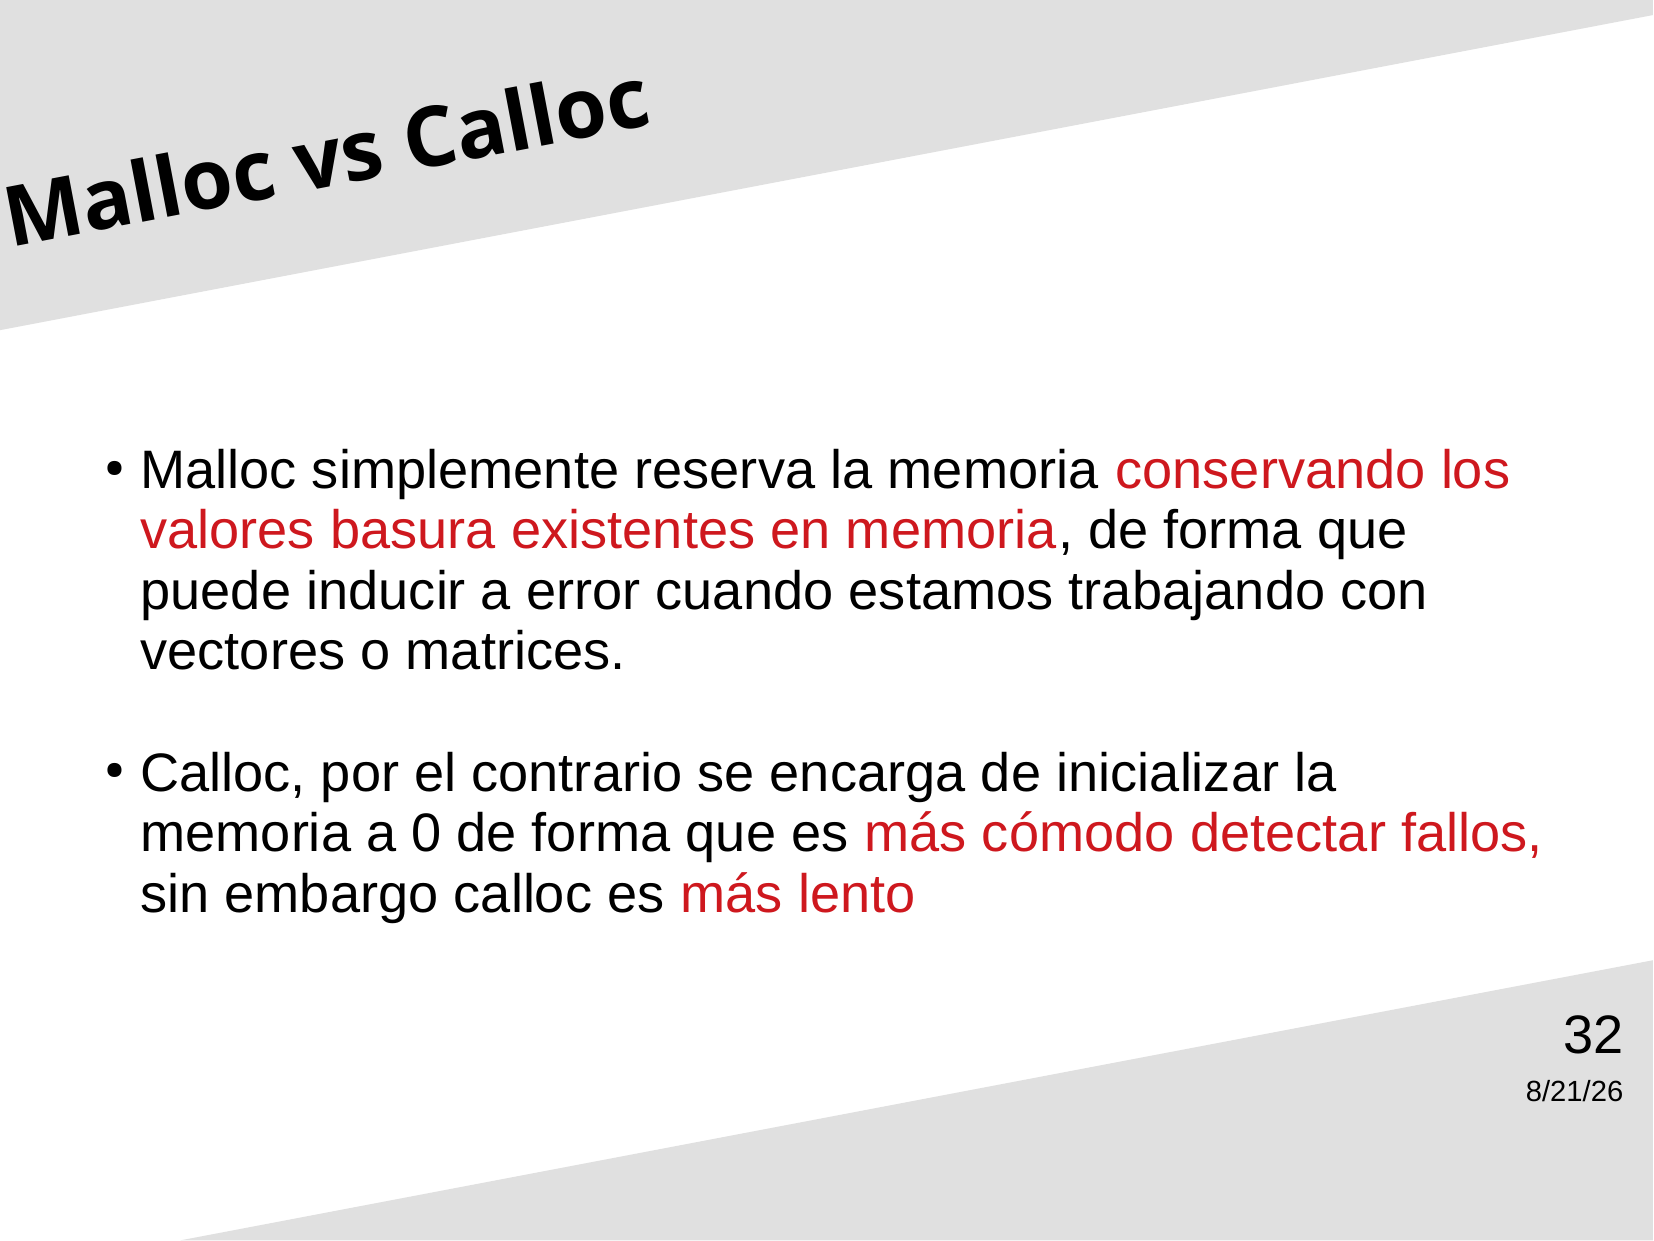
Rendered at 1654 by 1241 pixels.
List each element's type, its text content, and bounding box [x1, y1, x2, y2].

text_box Malloc simplemente reserva la memoria conservando los valores basura existentes en memoria, de forma que puede inducir a error cuando estamos trabajando con vectores o matrices. Calloc, por el contrario se encarga de inicializar la memoria a 0 de forma que es más cómodo detectar fallos, sin embargo calloc es más lento [90, 390, 1576, 932]
title Malloc vs Calloc [0, 0, 1486, 318]
